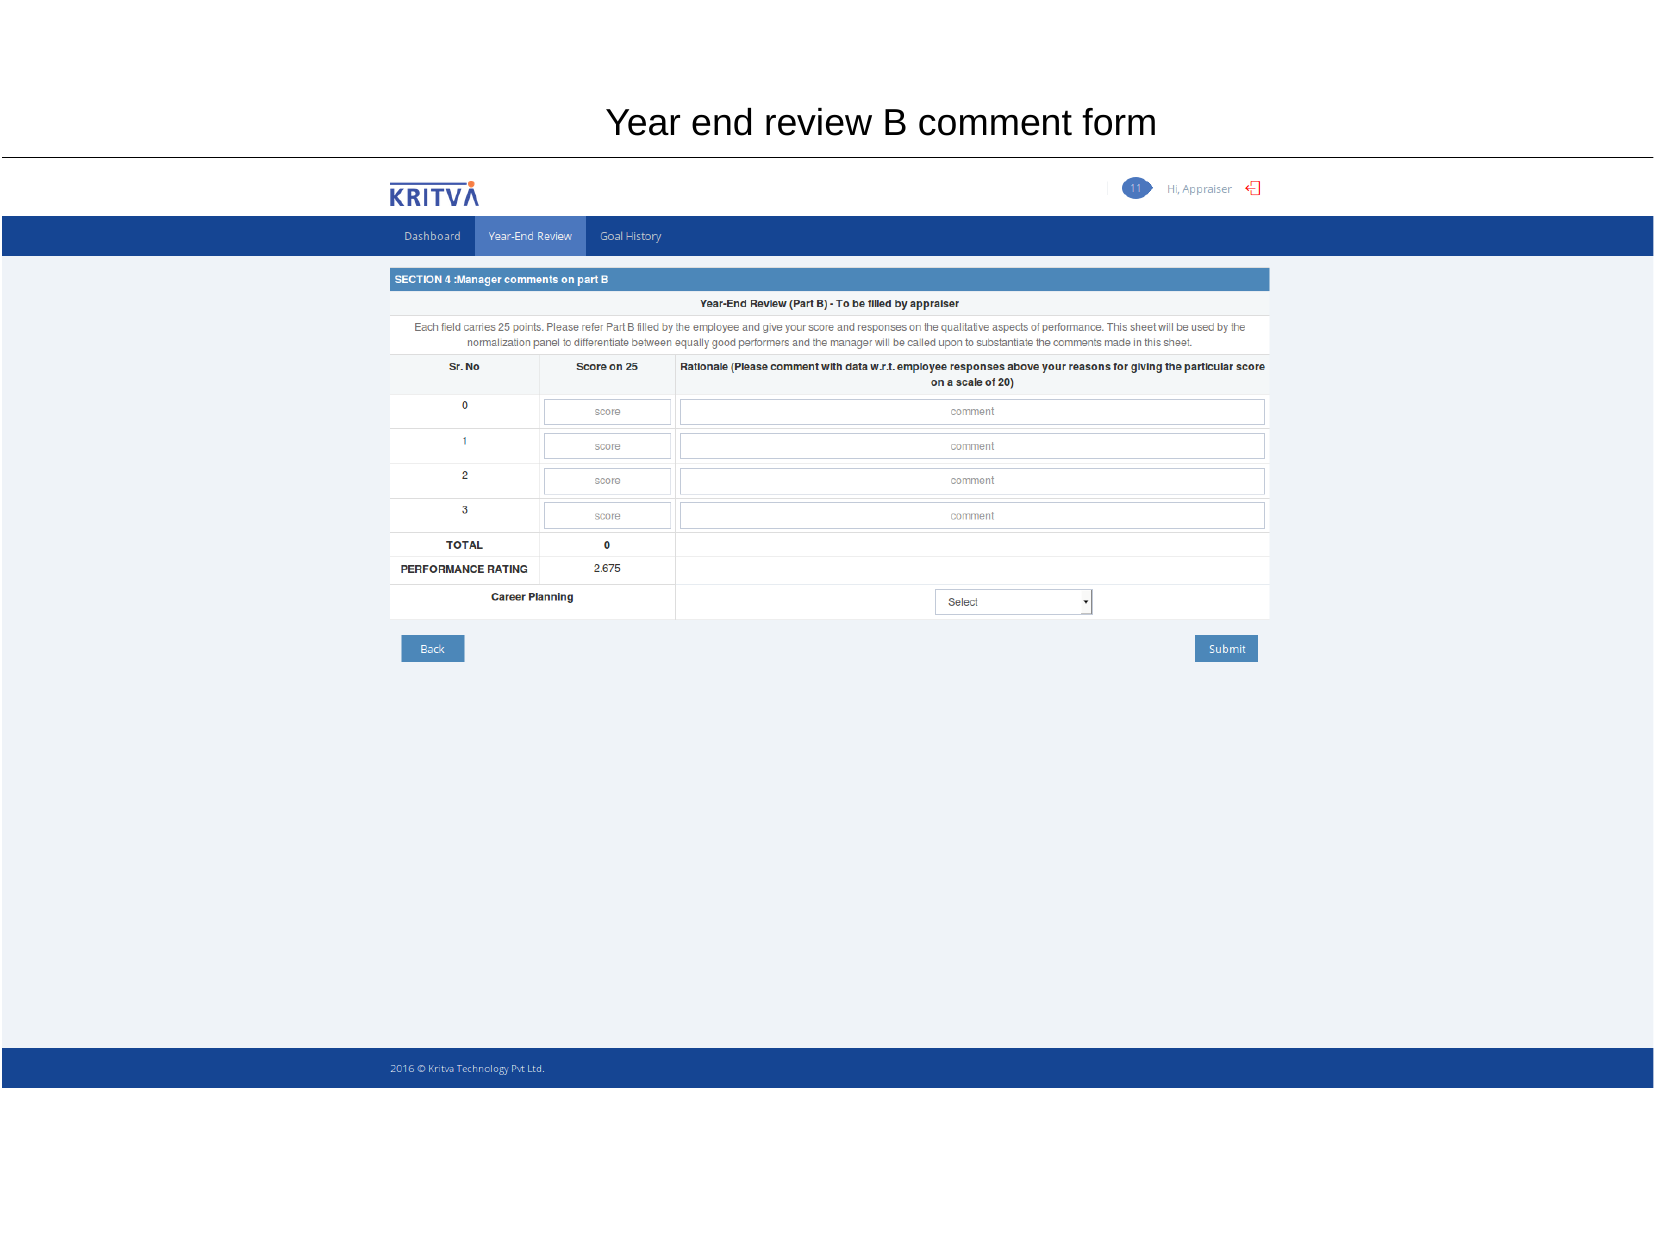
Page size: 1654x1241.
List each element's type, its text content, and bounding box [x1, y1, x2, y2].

picture [2, 157, 1654, 1088]
text_box Year end review B comment form [590, 94, 1173, 152]
